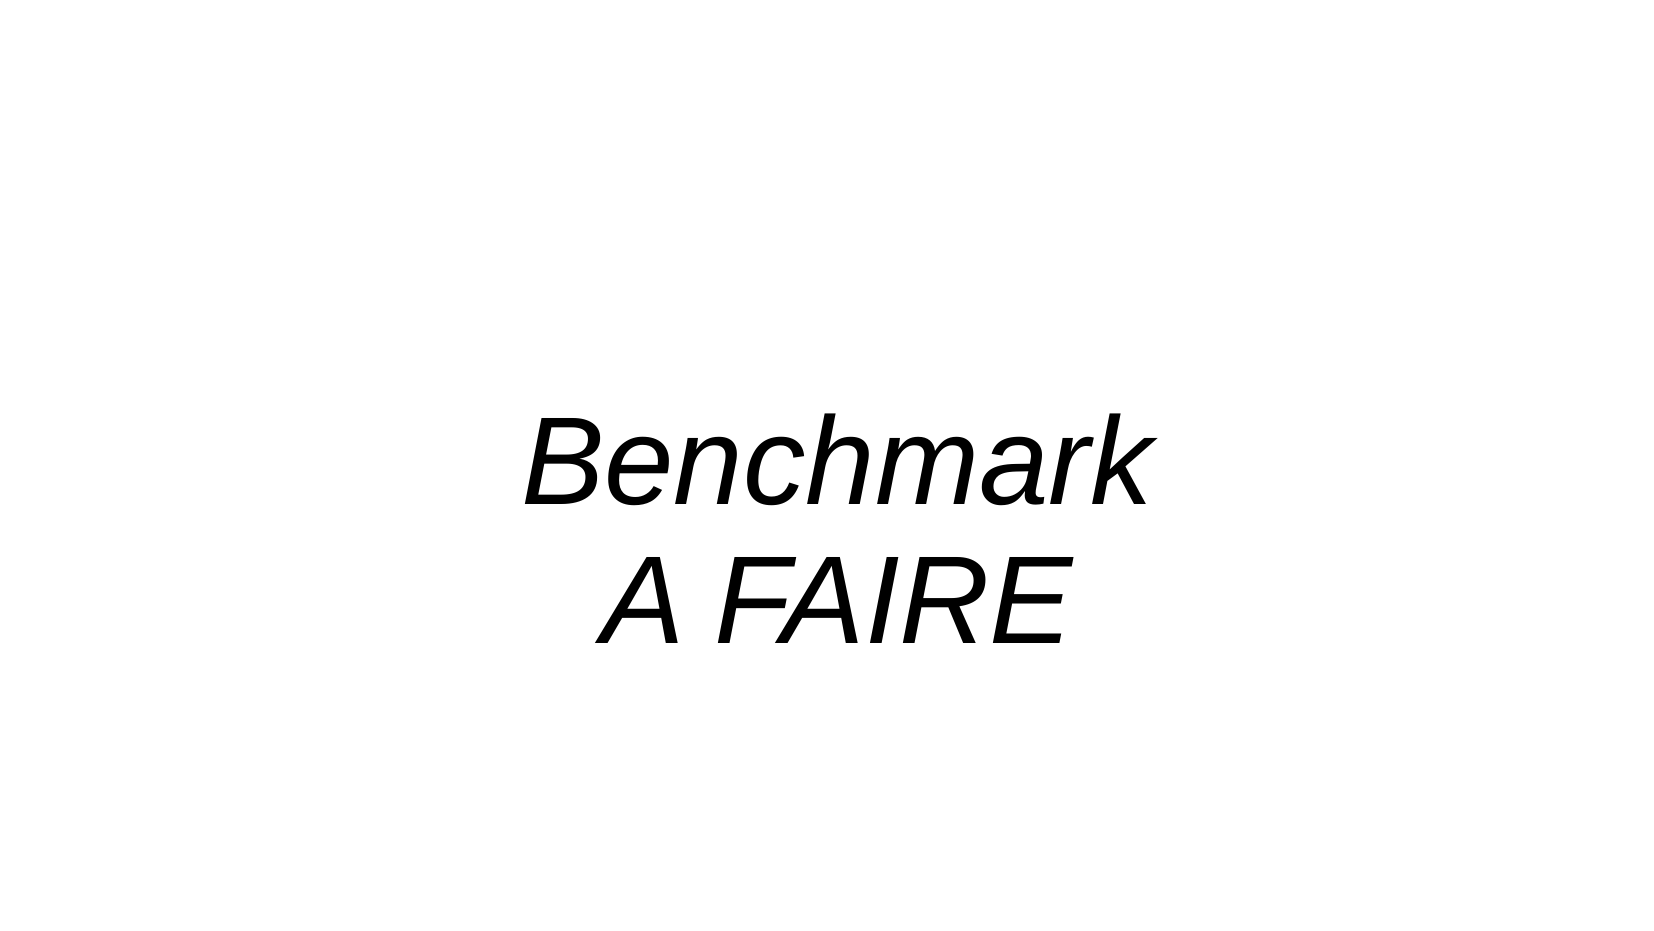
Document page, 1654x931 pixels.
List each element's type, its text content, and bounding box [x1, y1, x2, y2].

text_box Benchmark A FAIRE [145, 383, 1530, 678]
